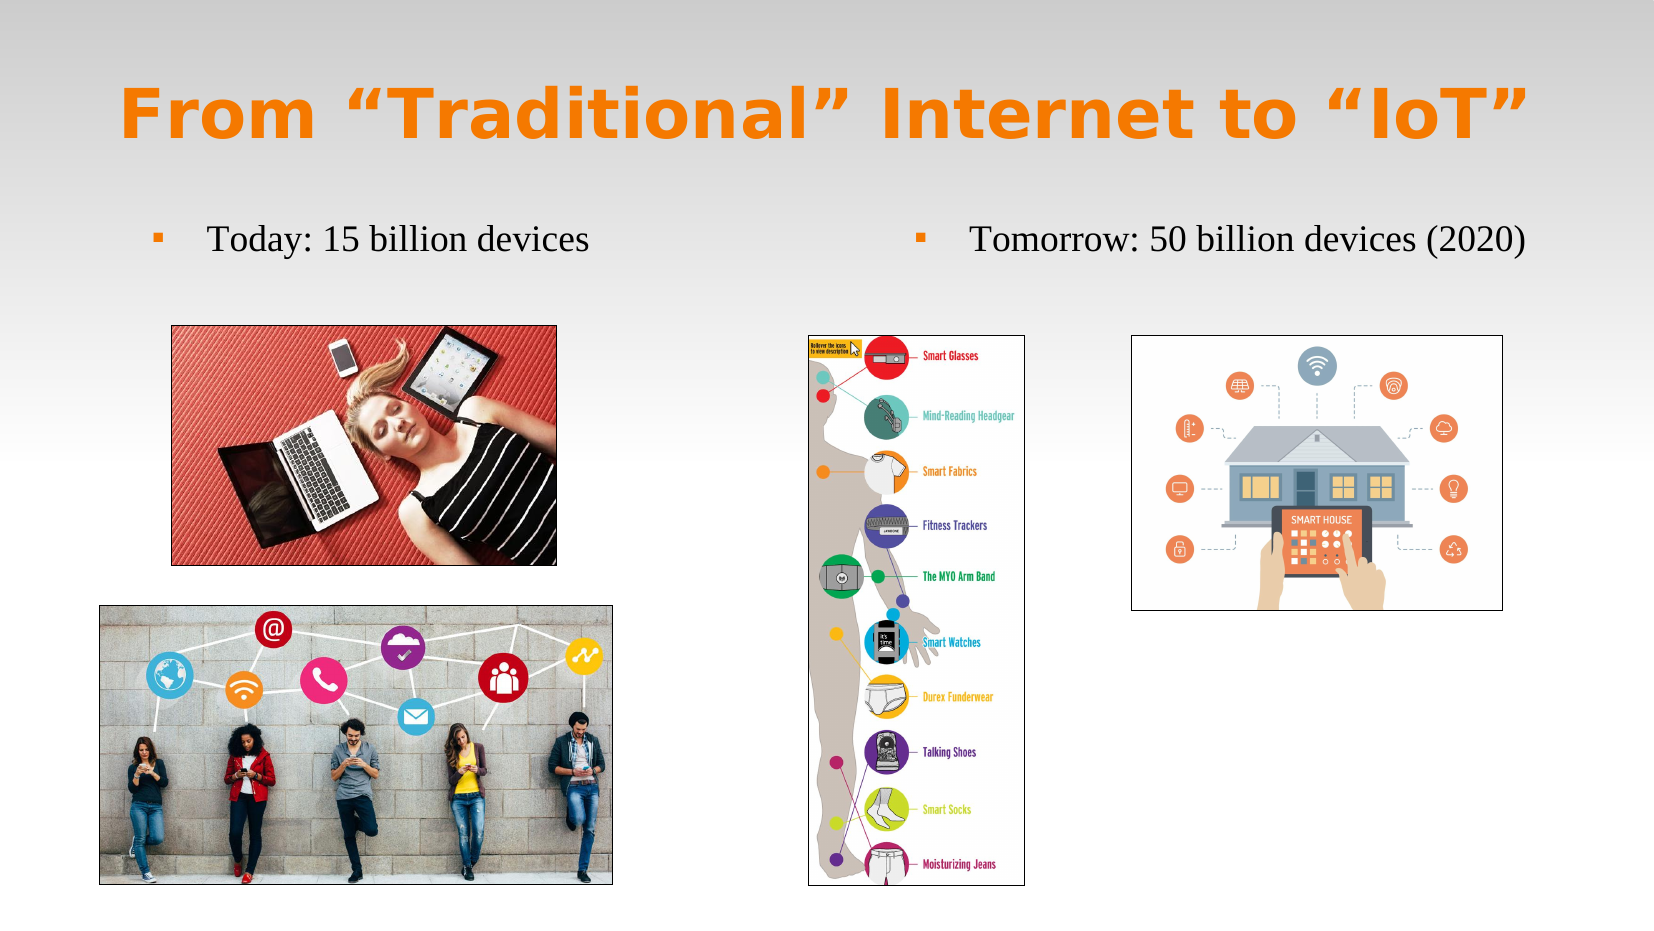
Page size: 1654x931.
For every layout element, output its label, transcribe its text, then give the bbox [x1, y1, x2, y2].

picture [99, 605, 613, 885]
list Today: 15 billion devices [82, 217, 809, 832]
list Tomorrow: 50 billion devices (2020) [845, 217, 1572, 832]
picture [171, 325, 557, 566]
picture [808, 335, 1025, 886]
title From “Traditional” Internet to “IoT” [82, 37, 1571, 193]
picture [1131, 335, 1503, 611]
